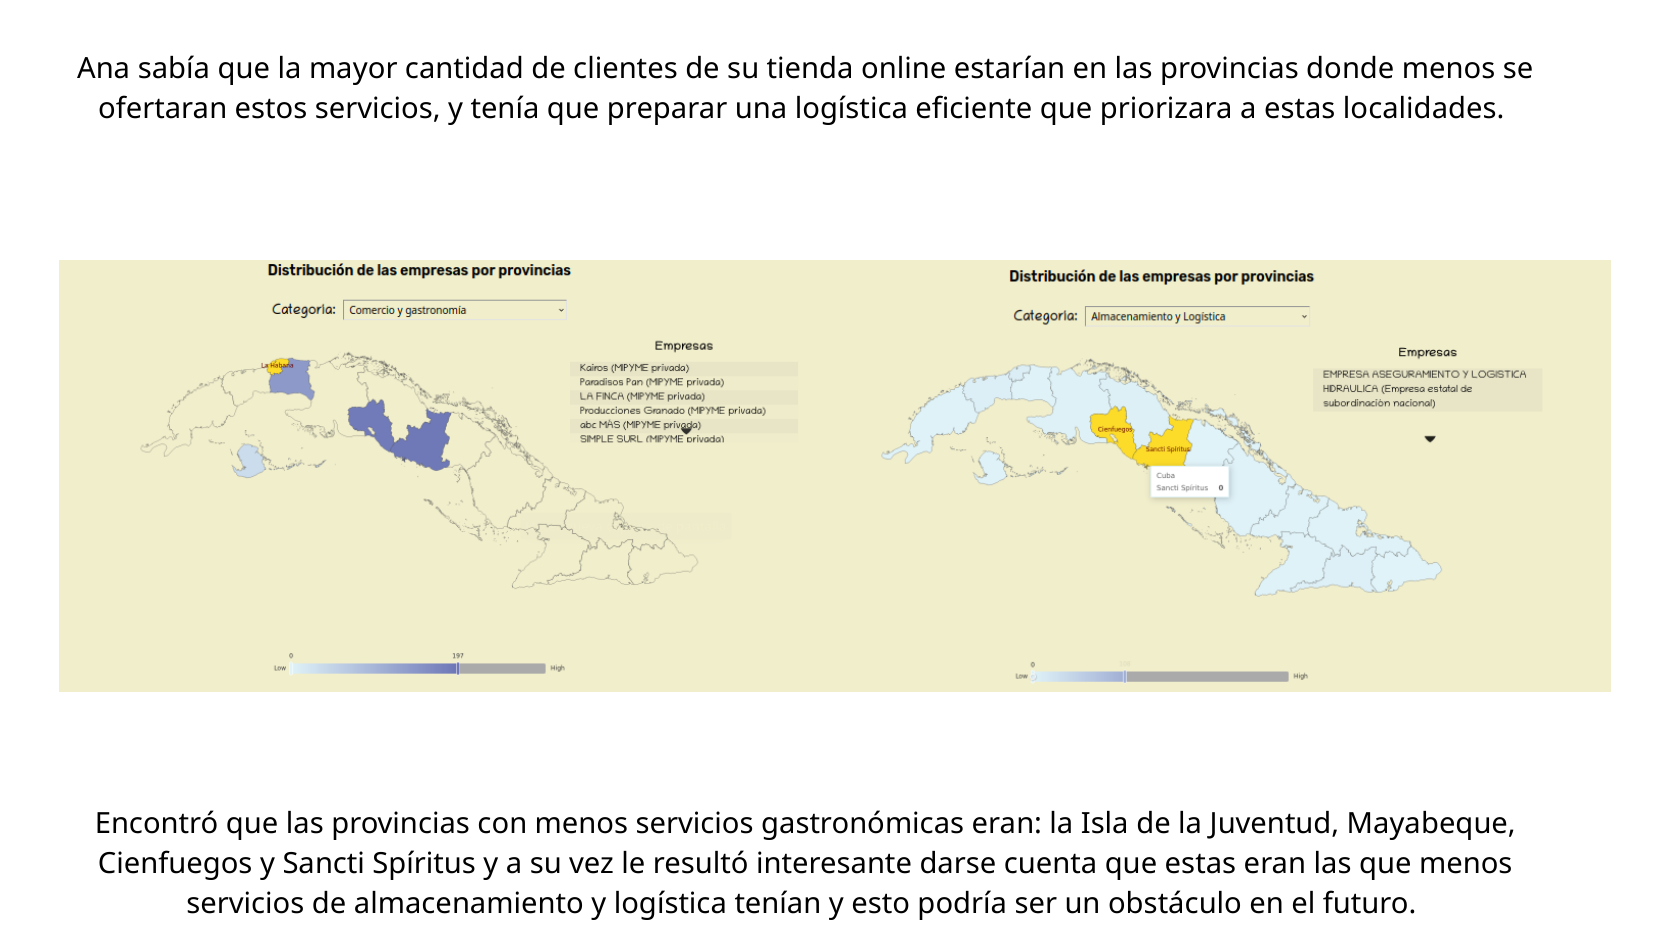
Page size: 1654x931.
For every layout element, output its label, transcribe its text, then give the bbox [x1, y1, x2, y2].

subtitle Ana sabía que la mayor cantidad de clientes de su tienda online estarían en las provincias donde menos se ofertaran estos servicios, y tenía que preparar una logística eficiente que priorizara a estas localidades. Encontró que las provincias con menos servicios gastronómicas eran: la Isla de la Juventud, Mayabeque, Cienfuegos y Sancti Spíritus y a su vez le resultó interesante darse cuenta que estas eran las que menos servicios de almacenamiento y logística tenían y esto podría ser un obstáculo en el futuro. [61, 55, 1550, 260]
subtitle Ana sabía que la mayor cantidad de clientes de su tienda online estarían en las provincias donde menos se ofertaran estos servicios, y tenía que preparar una logística eficiente que priorizara a estas localidades. Encontró que las provincias con menos servicios gastronómicas eran: la Isla de la Juventud, Mayabeque, Cienfuegos y Sancti Spíritus y a su vez le resultó interesante darse cuenta que estas eran las que menos servicios de almacenamiento y logística tenían y esto podría ser un obstáculo en el futuro. [61, 692, 1550, 840]
picture [59, 260, 1611, 692]
